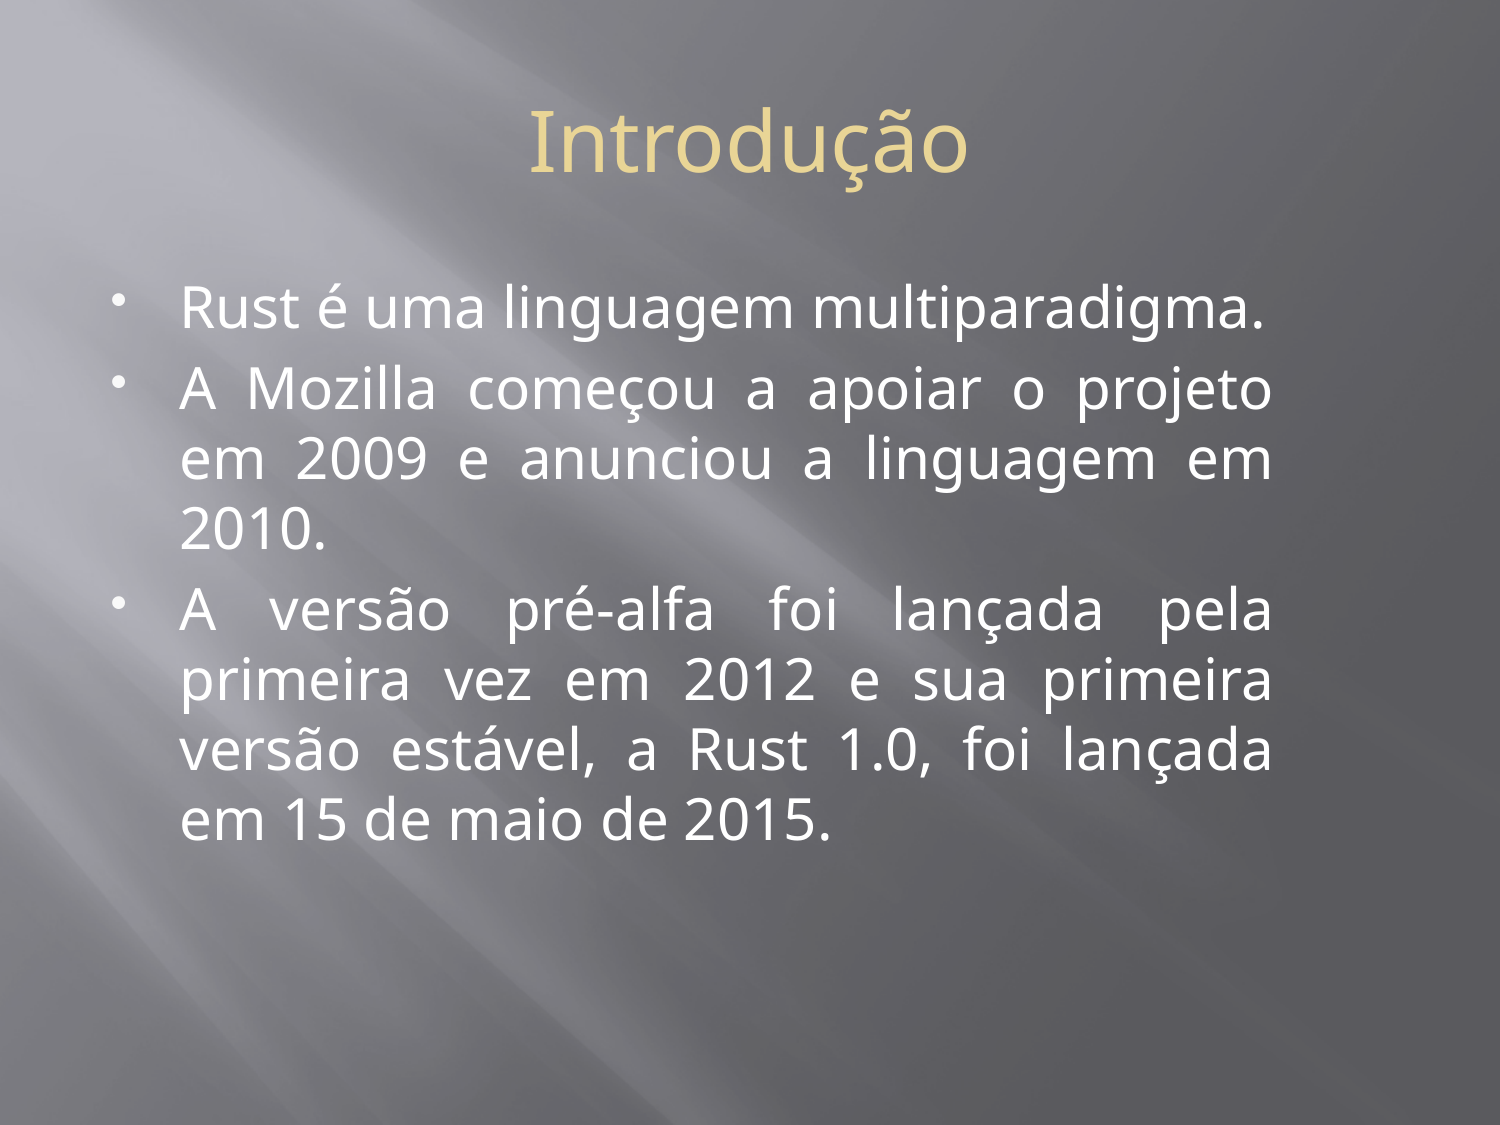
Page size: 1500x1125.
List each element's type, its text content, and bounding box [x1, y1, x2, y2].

text_box Rust é uma linguagem multiparadigma. A Mozilla começou a apoiar o projeto em 2009 e anunciou a linguagem em 2010. A versão pré-alfa foi lançada pela primeira vez em 2012 e sua primeira versão estável, a Rust 1.0, foi lançada em 15 de maio de 2015. [75, 262, 1289, 1035]
picture [0, 0, 1500, 1125]
text_box Introdução [75, 45, 1425, 233]
